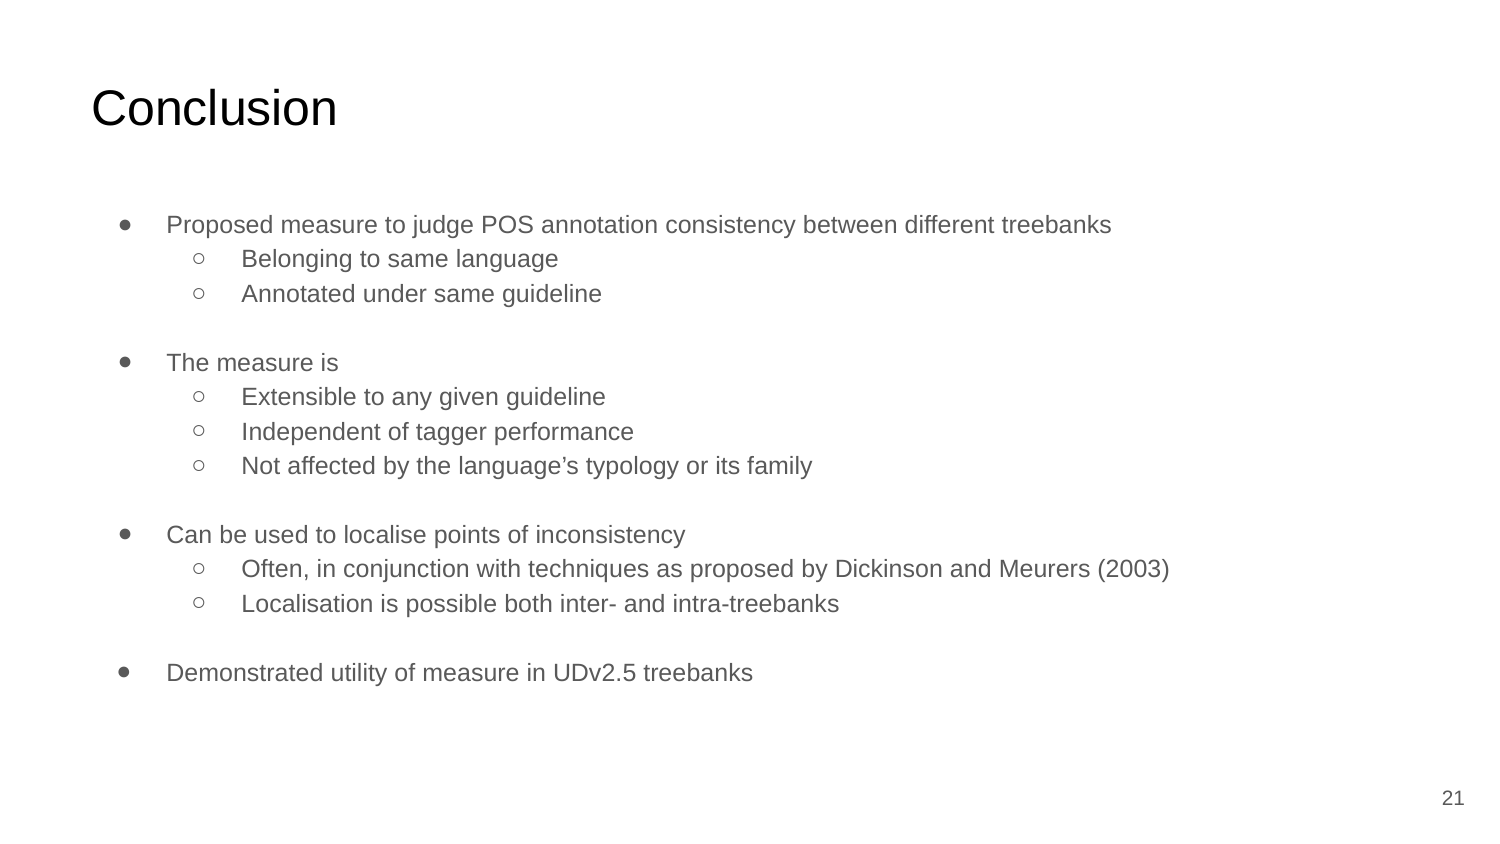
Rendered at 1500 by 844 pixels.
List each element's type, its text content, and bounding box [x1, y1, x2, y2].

list Proposed measure to judge POS annotation consistency between different treebanks Belonging to same language Annotated under same guideline The measure is Extensible to any given guideline Independent of tagger performance Not affected by the language’s typology or its family Can be used to localise points of inconsistency Often, in conjunction with techniques as proposed by Dickinson and Meurers (2003) Localisation is possible both inter- and intra-treebanks Demonstrated utility of measure in UDv2.5 treebanks [76, 189, 1390, 750]
title Conclusion [76, 60, 733, 155]
slide_number 1 [1389, 764, 1480, 830]
